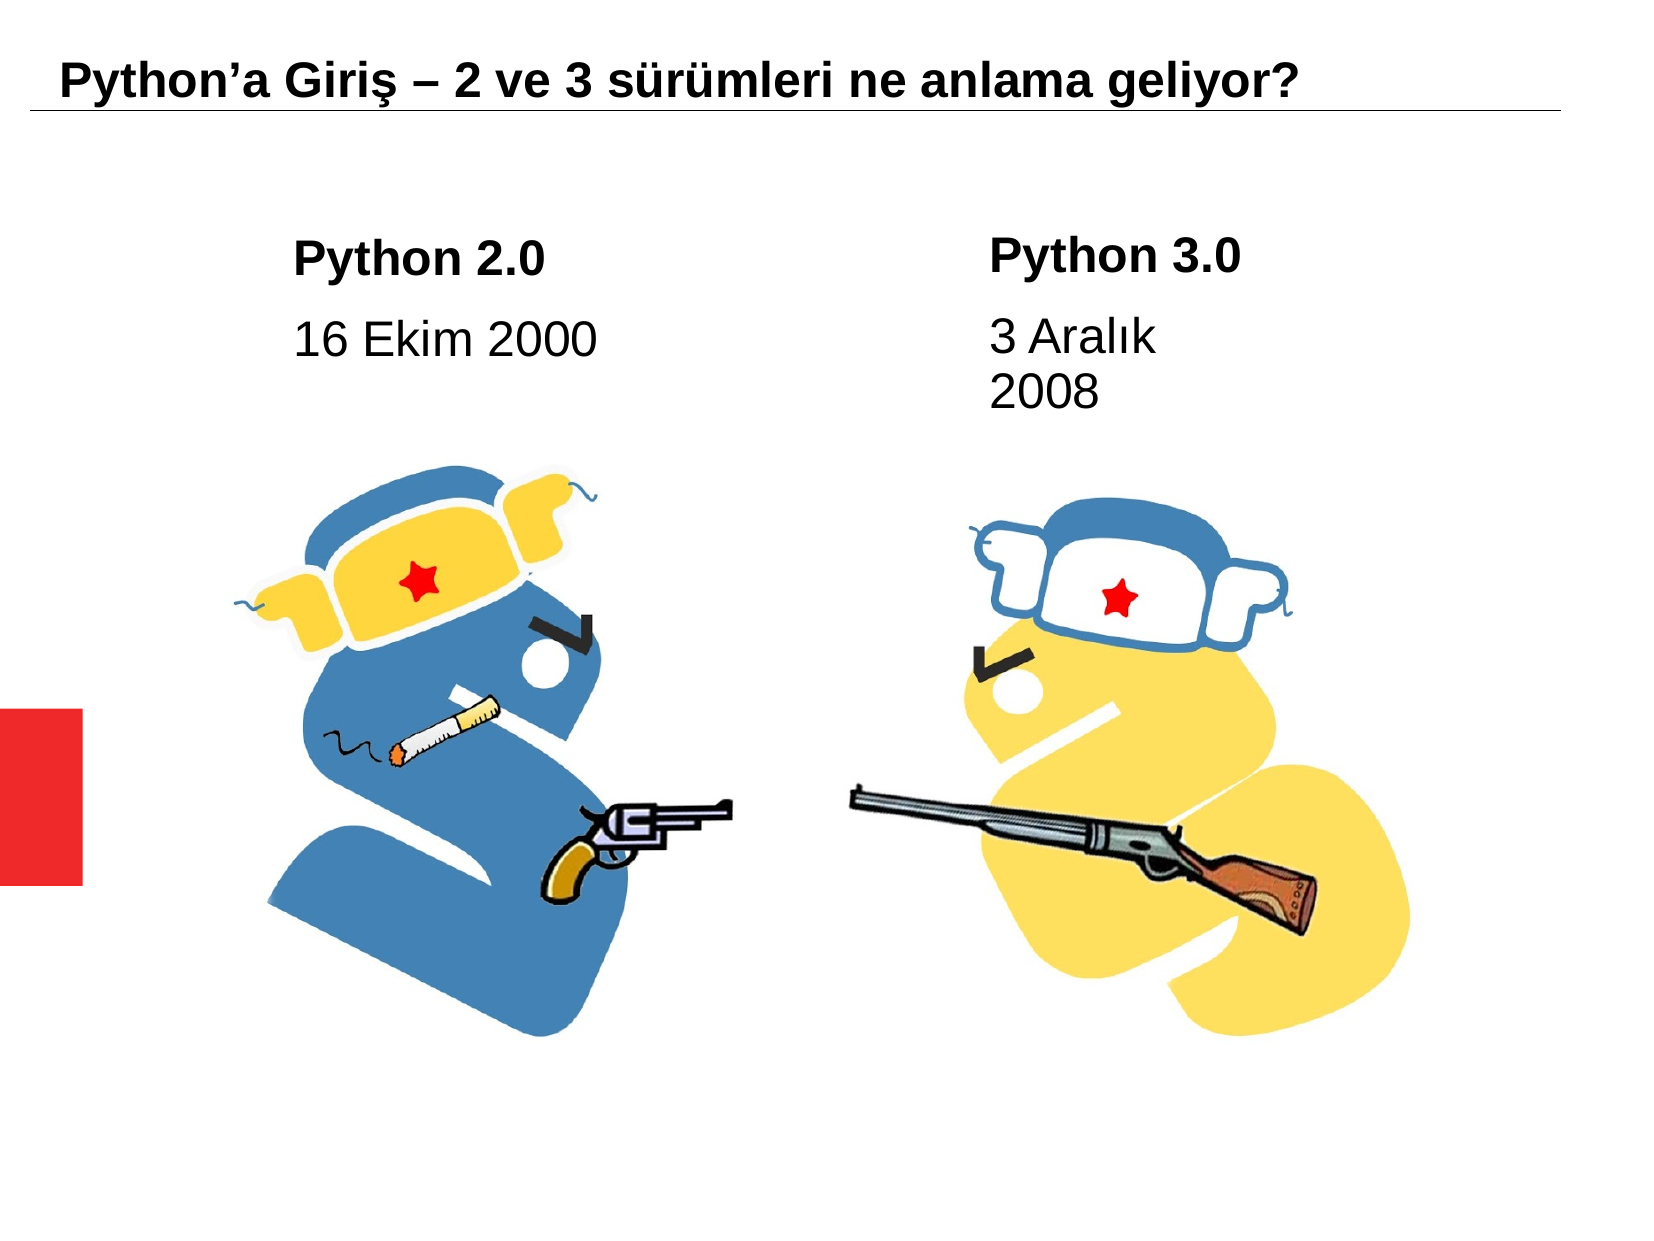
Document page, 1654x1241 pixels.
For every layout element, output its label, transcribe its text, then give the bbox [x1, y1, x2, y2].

text_box Python 2.0 16 Ekim 2000 [278, 223, 692, 403]
text_box Python 3.0 3 Aralık 2008 [974, 220, 1296, 452]
picture [155, 403, 1493, 1121]
text_box Python’a Giriş – 2 ve 3 sürümleri ne anlama geliyor? [45, 111, 1501, 116]
text_box Python’a Giriş – 2 ve 3 sürümleri ne anlama geliyor? [45, 45, 1501, 110]
